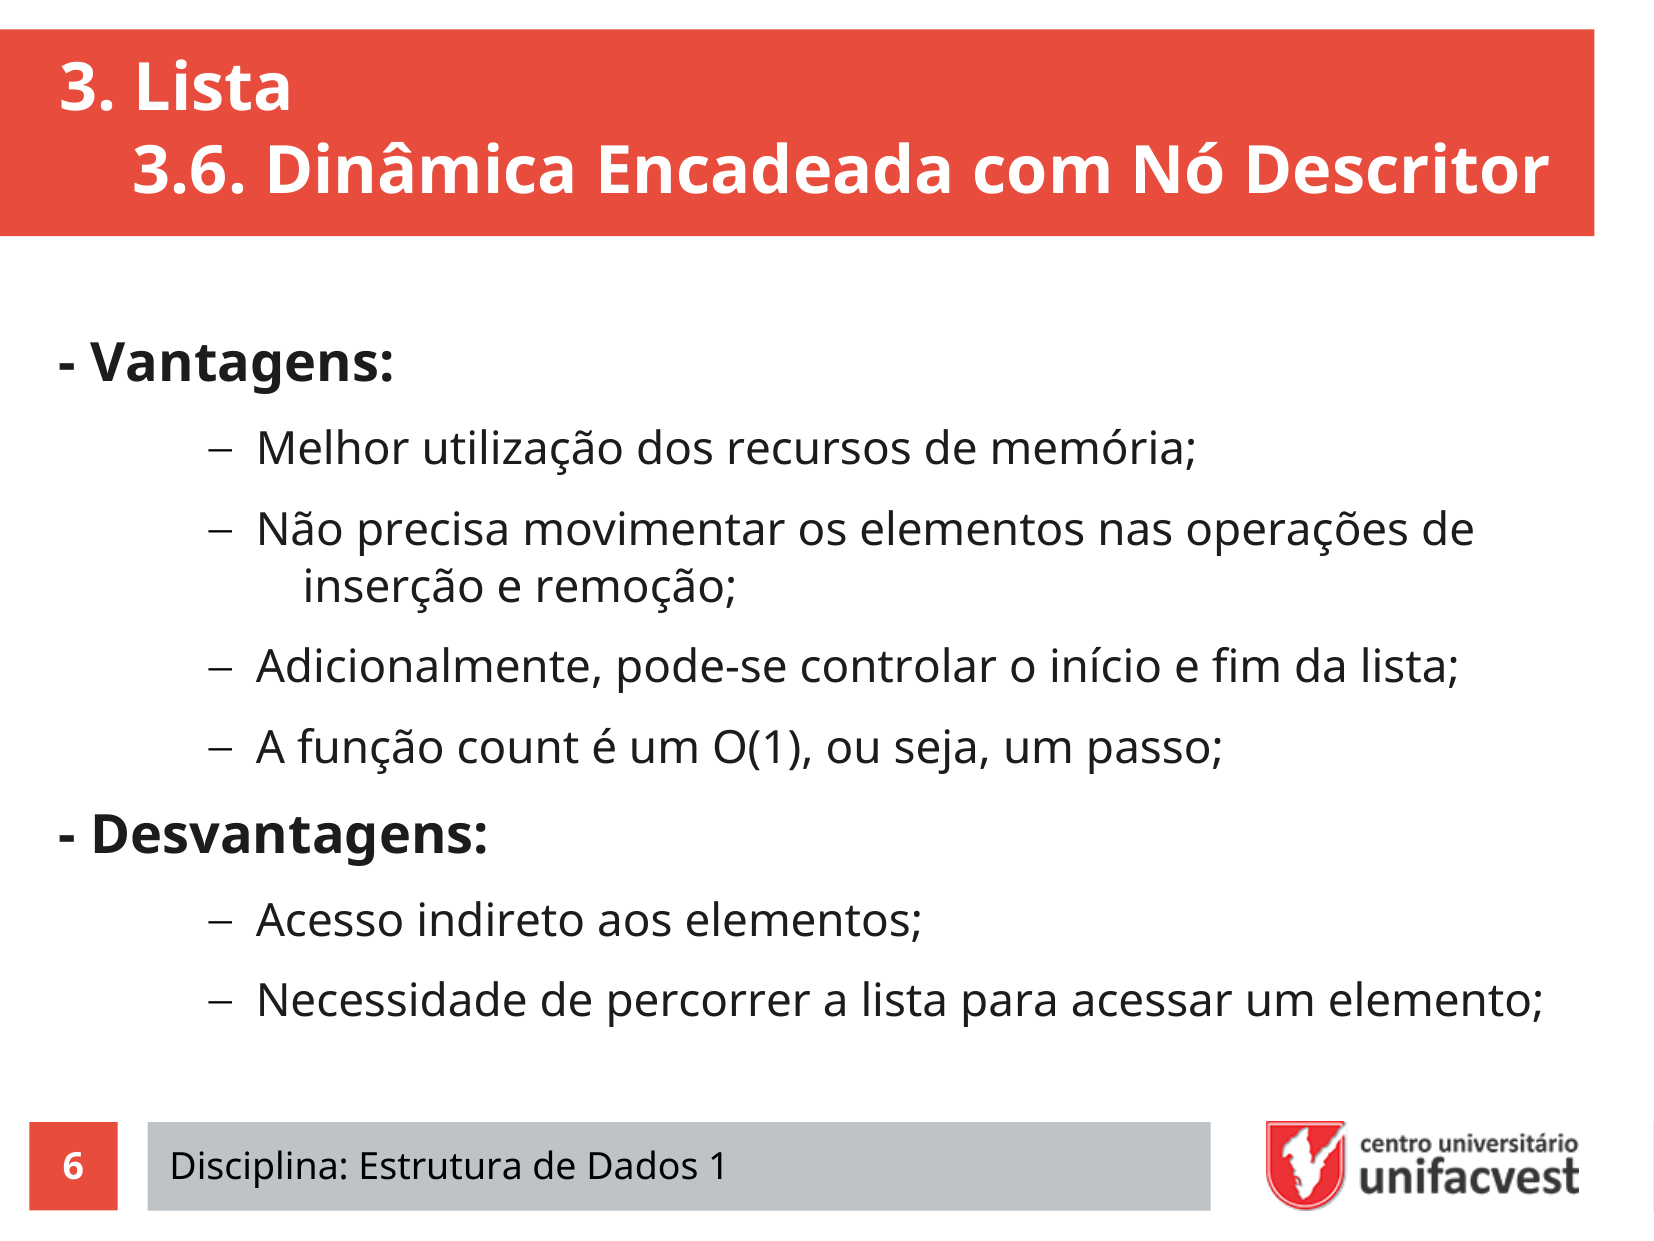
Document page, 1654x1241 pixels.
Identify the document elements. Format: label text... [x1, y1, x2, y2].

title 3. Lista 3.6. Dinâmica Encadeada com Nó Descritor [59, 59, 1595, 207]
picture [1266, 1121, 1579, 1211]
text_box [1238, 1120, 1654, 1212]
text_box Disciplina: Estrutura de Dados 1 [154, 1132, 1205, 1196]
list - Vantagens: Melhor utilização dos recursos de memória; Não precisa movimentar os elementos nas operações de inserção e remoção; Adicionalmente, pode-se controlar o início e fim da lista; A função count é um O(1), ou seja, um passo; - Desvantagens: Acesso indireto aos elementos; Necessidade de percorrer a lista para acessar um elemento; [59, 324, 1566, 1093]
